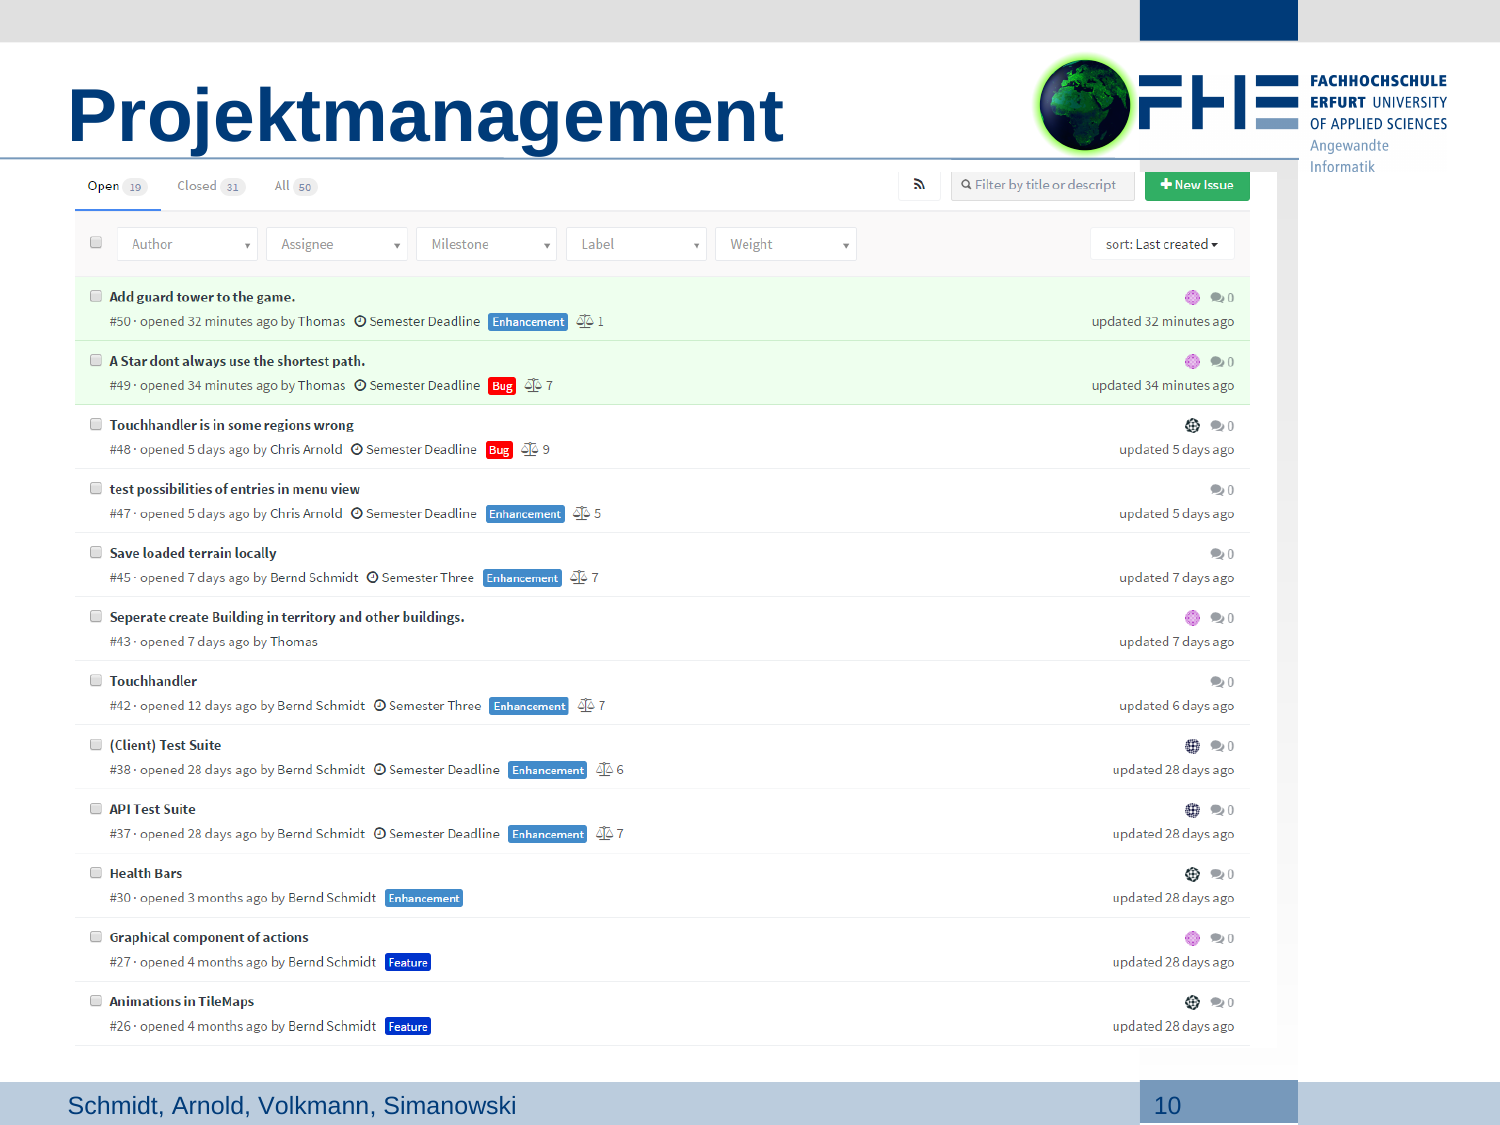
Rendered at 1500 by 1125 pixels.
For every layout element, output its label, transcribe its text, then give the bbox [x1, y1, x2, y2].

picture [53, 75, 1447, 1048]
title Projektmanagement [53, 58, 1140, 142]
picture [1030, 50, 1140, 58]
